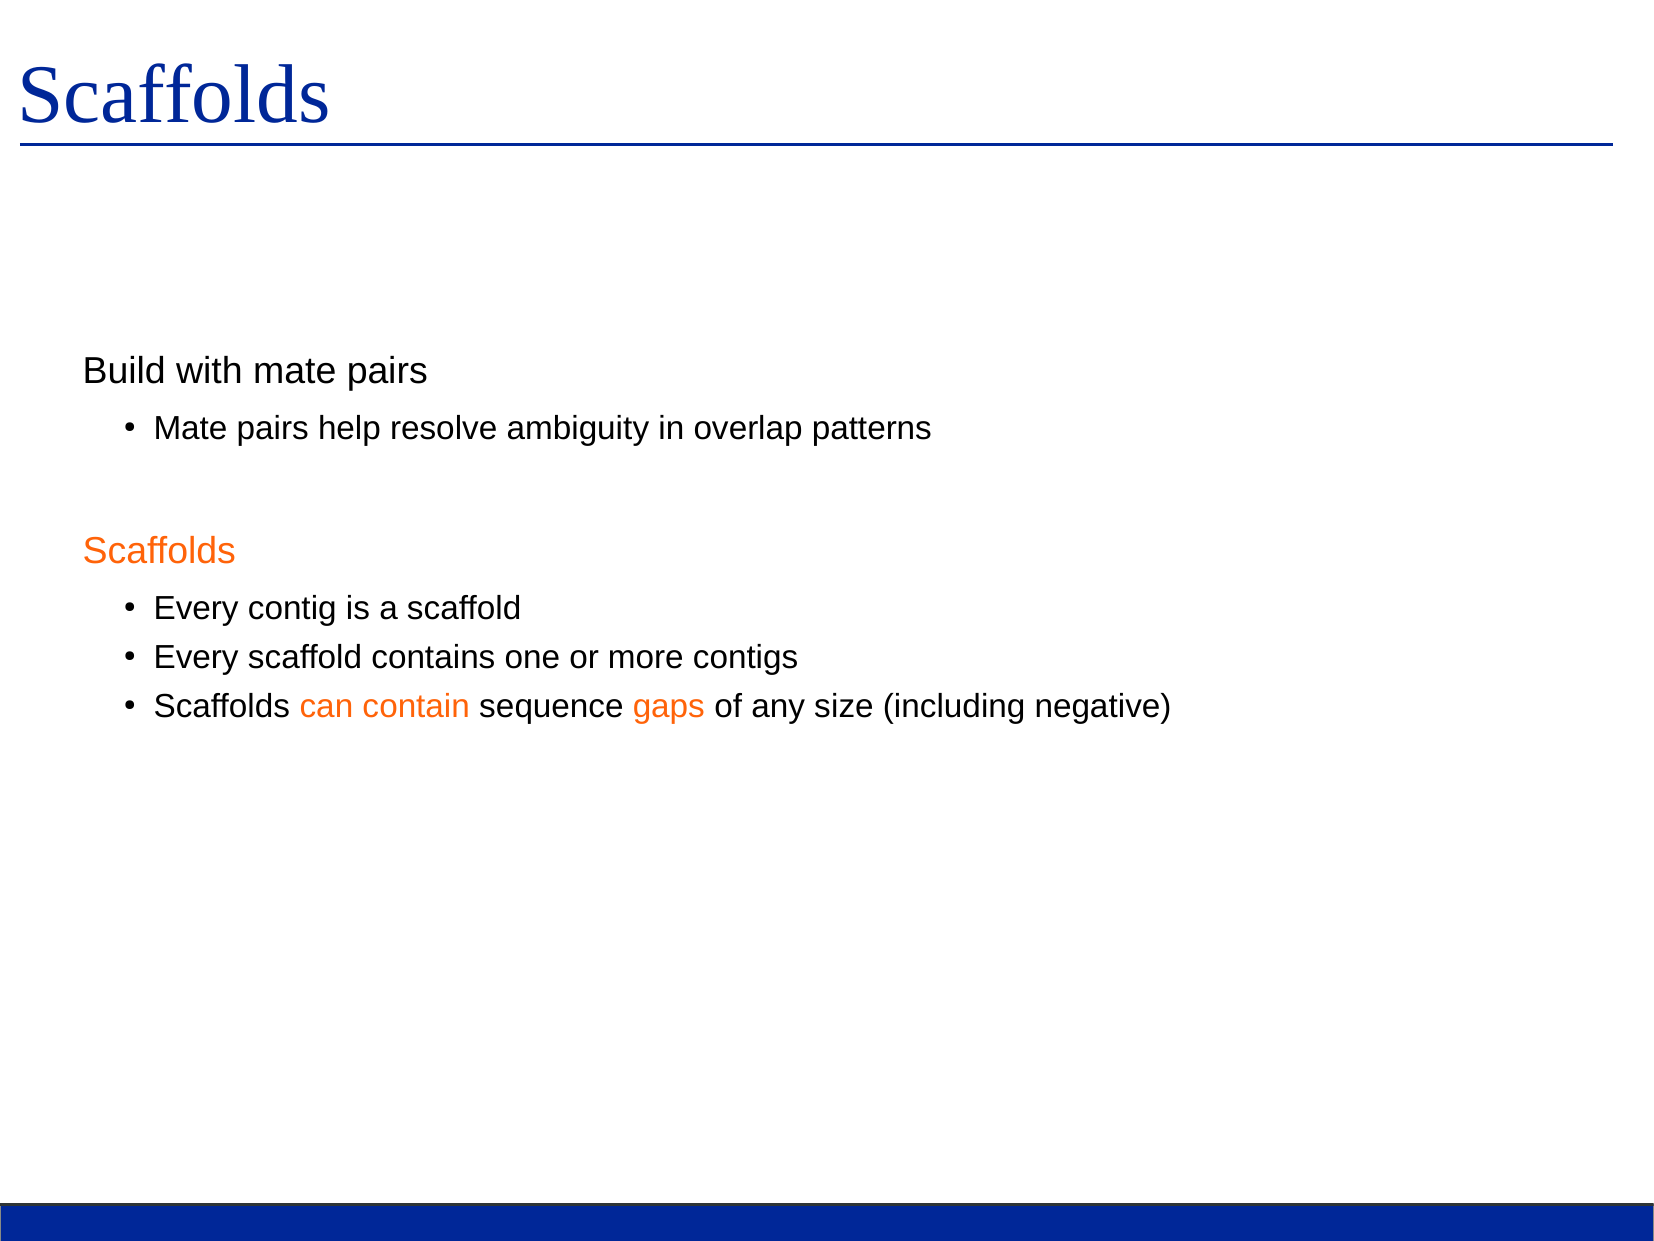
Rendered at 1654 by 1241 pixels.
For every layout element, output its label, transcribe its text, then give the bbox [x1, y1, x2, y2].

title Scaffolds [17, 0, 1589, 198]
list Build with mate pairs Mate pairs help resolve ambiguity in overlap patterns Scaffolds Every contig is a scaffold Every scaffold contains one or more contigs Scaffolds can contain sequence gaps of any size (including negative) [82, 290, 1571, 1109]
